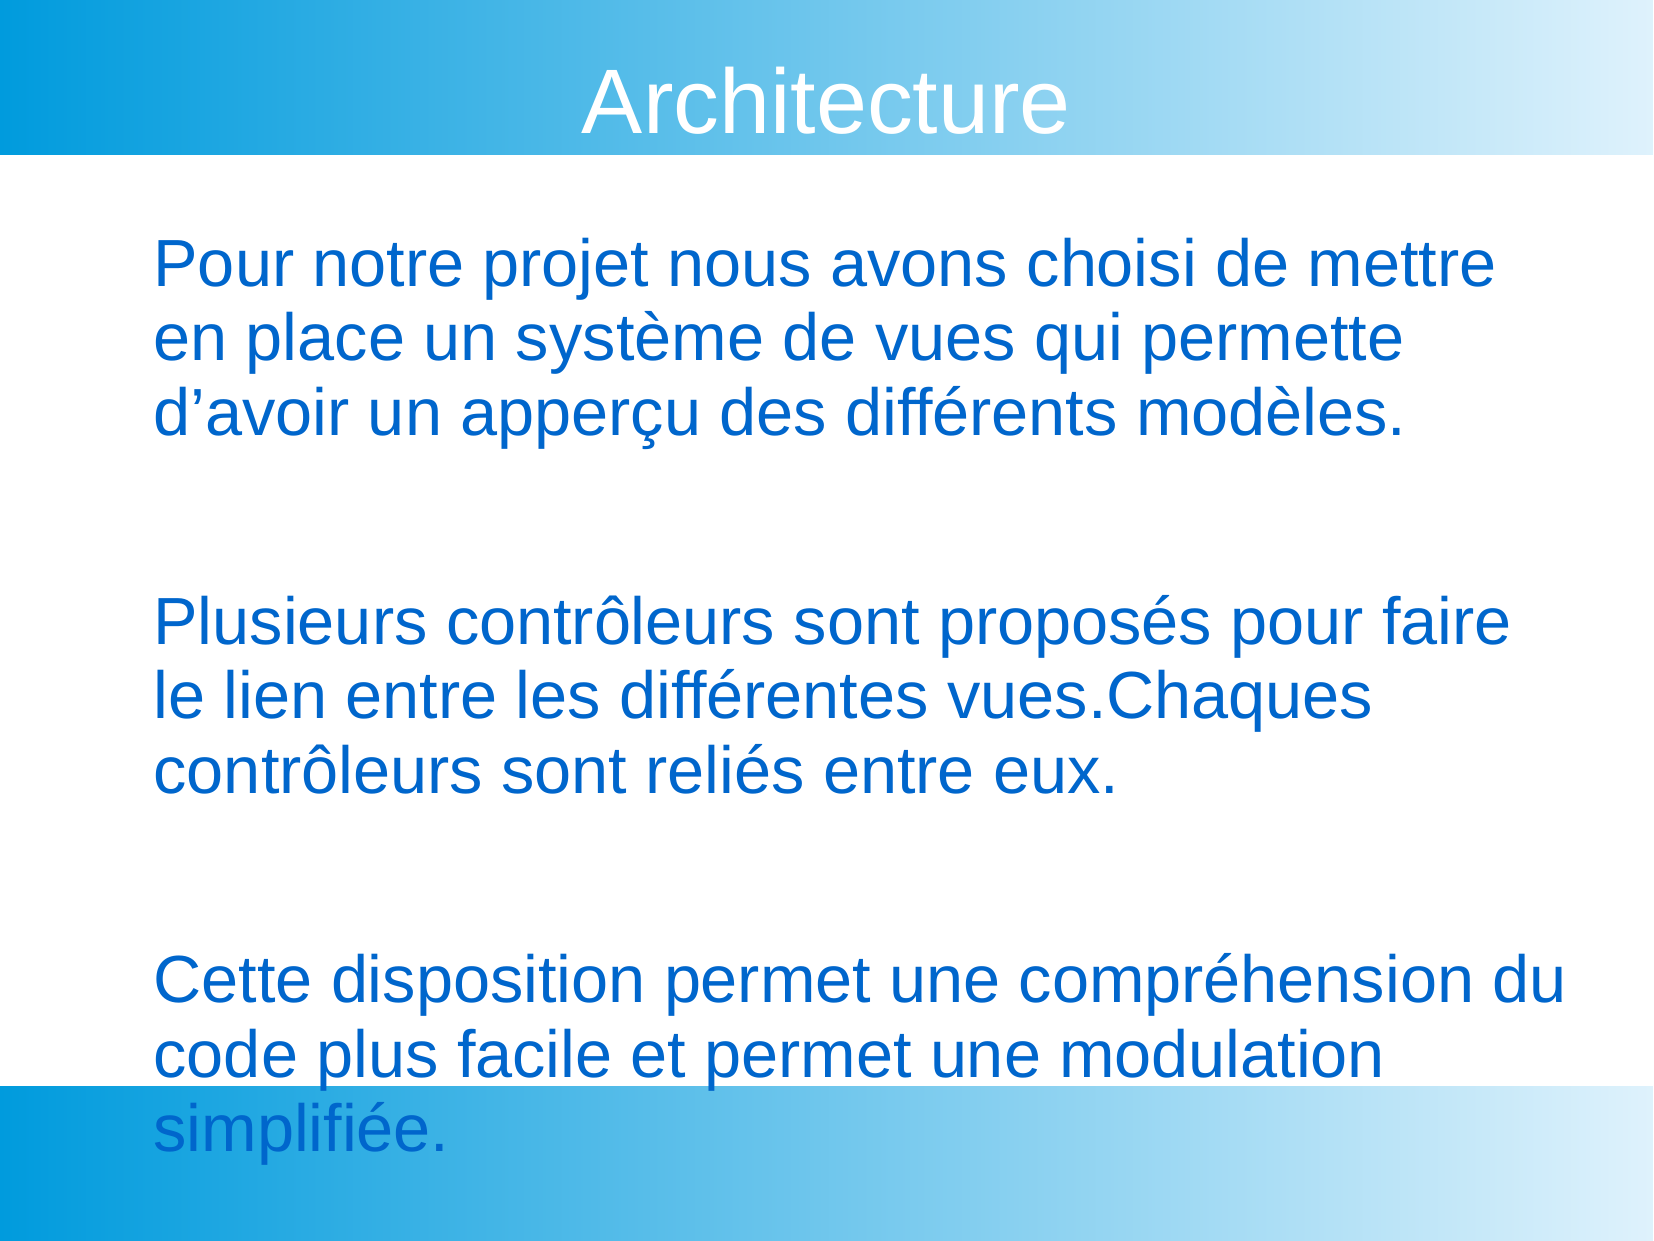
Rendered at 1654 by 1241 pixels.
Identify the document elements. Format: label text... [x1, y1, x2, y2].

list Pour notre projet nous avons choisi de mettre en place un système de vues qui permette d’avoir un apperçu des différents modèles. Plusieurs contrôleurs sont proposés pour faire le lien entre les différentes vues.Chaques contrôleurs sont reliés entre eux. Cette disposition permet une compréhension du code plus facile et permet une modulation simplifiée. [82, 225, 1571, 945]
title Architecture [82, 49, 1571, 155]
